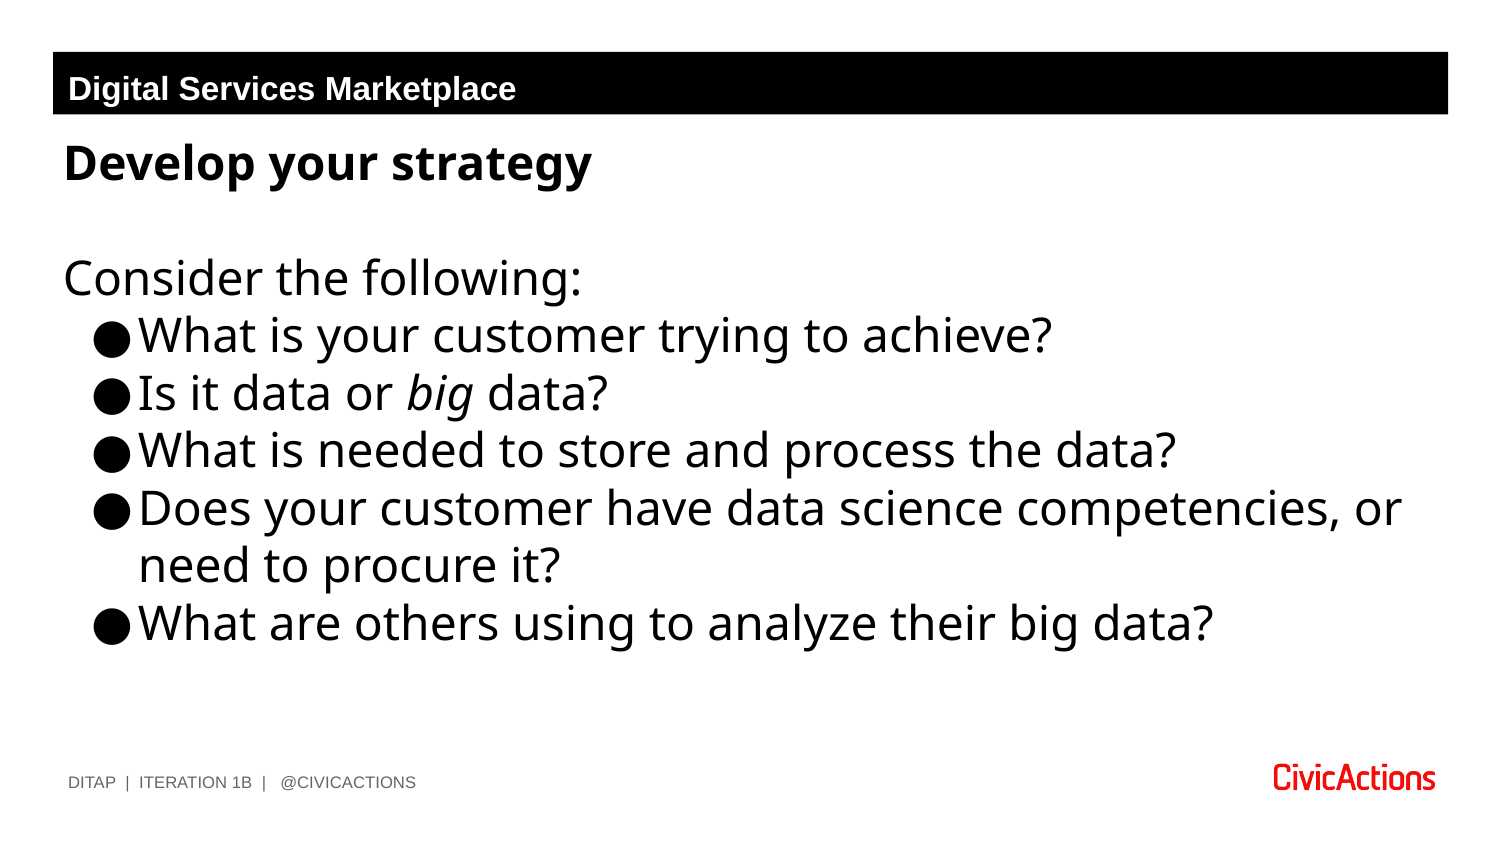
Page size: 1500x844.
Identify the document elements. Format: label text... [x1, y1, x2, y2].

text_box Develop your strategy Consider the following: What is your customer trying to achieve? Is it data or big data? What is needed to store and process the data? Does your customer have data science competencies, or need to procure it? What are others using to analyze their big data? [53, 122, 1449, 716]
text_box Digital Services Marketplace [53, 51, 1449, 115]
picture [1271, 758, 1438, 795]
